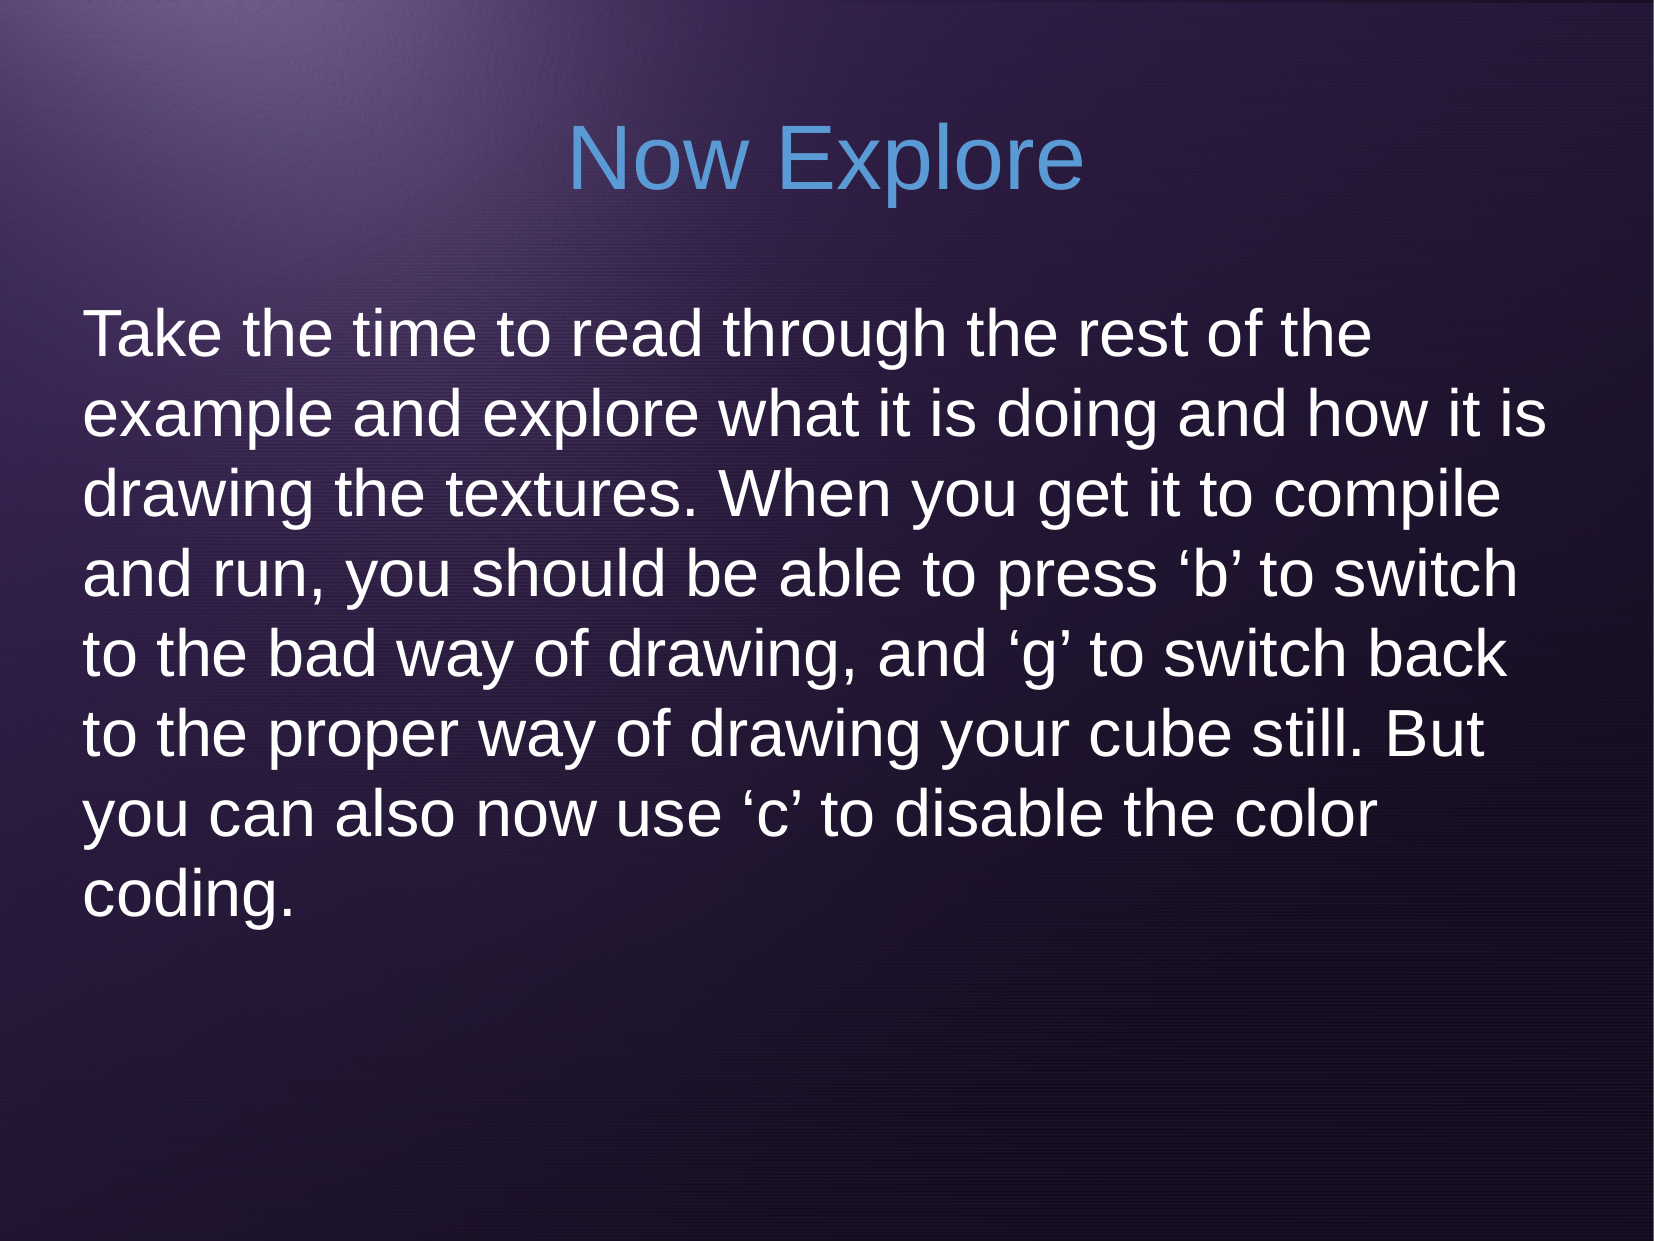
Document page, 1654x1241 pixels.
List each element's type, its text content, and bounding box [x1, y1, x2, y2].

title Now Explore [82, 49, 1571, 257]
list Take the time to read through the rest of the example and explore what it is doing and how it is drawing the textures. When you get it to compile and run, you should be able to press ‘b’ to switch to the bad way of drawing, and ‘g’ to switch back to the proper way of drawing your cube still. But you can also now use ‘c’ to disable the color coding. [82, 290, 1571, 1010]
picture [0, 0, 1654, 1241]
